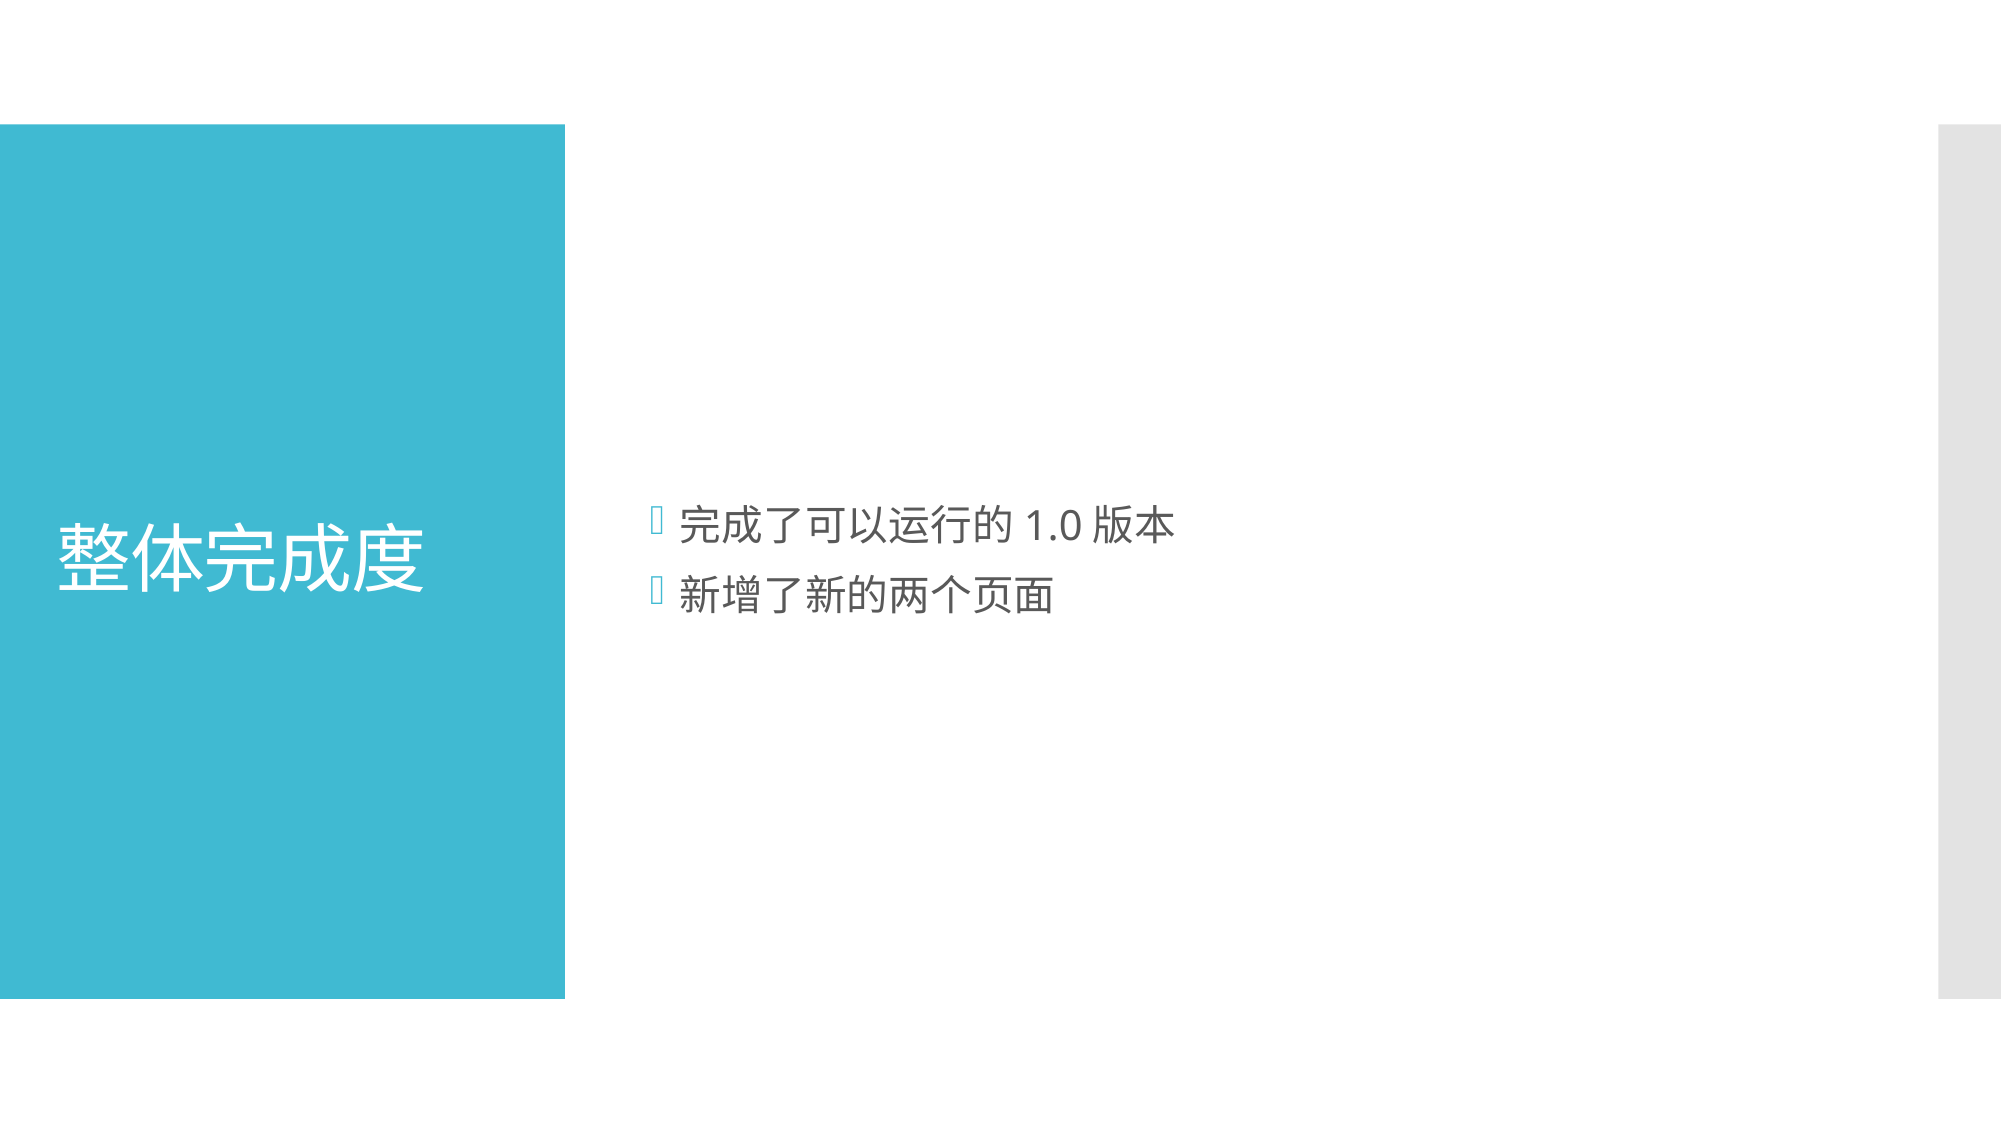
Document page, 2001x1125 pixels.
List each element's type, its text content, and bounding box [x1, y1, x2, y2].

list 完成了可以运行的1.0版本 新增了新的两个页面 [634, 141, 1835, 982]
title 整体完成度 [41, 184, 525, 940]
